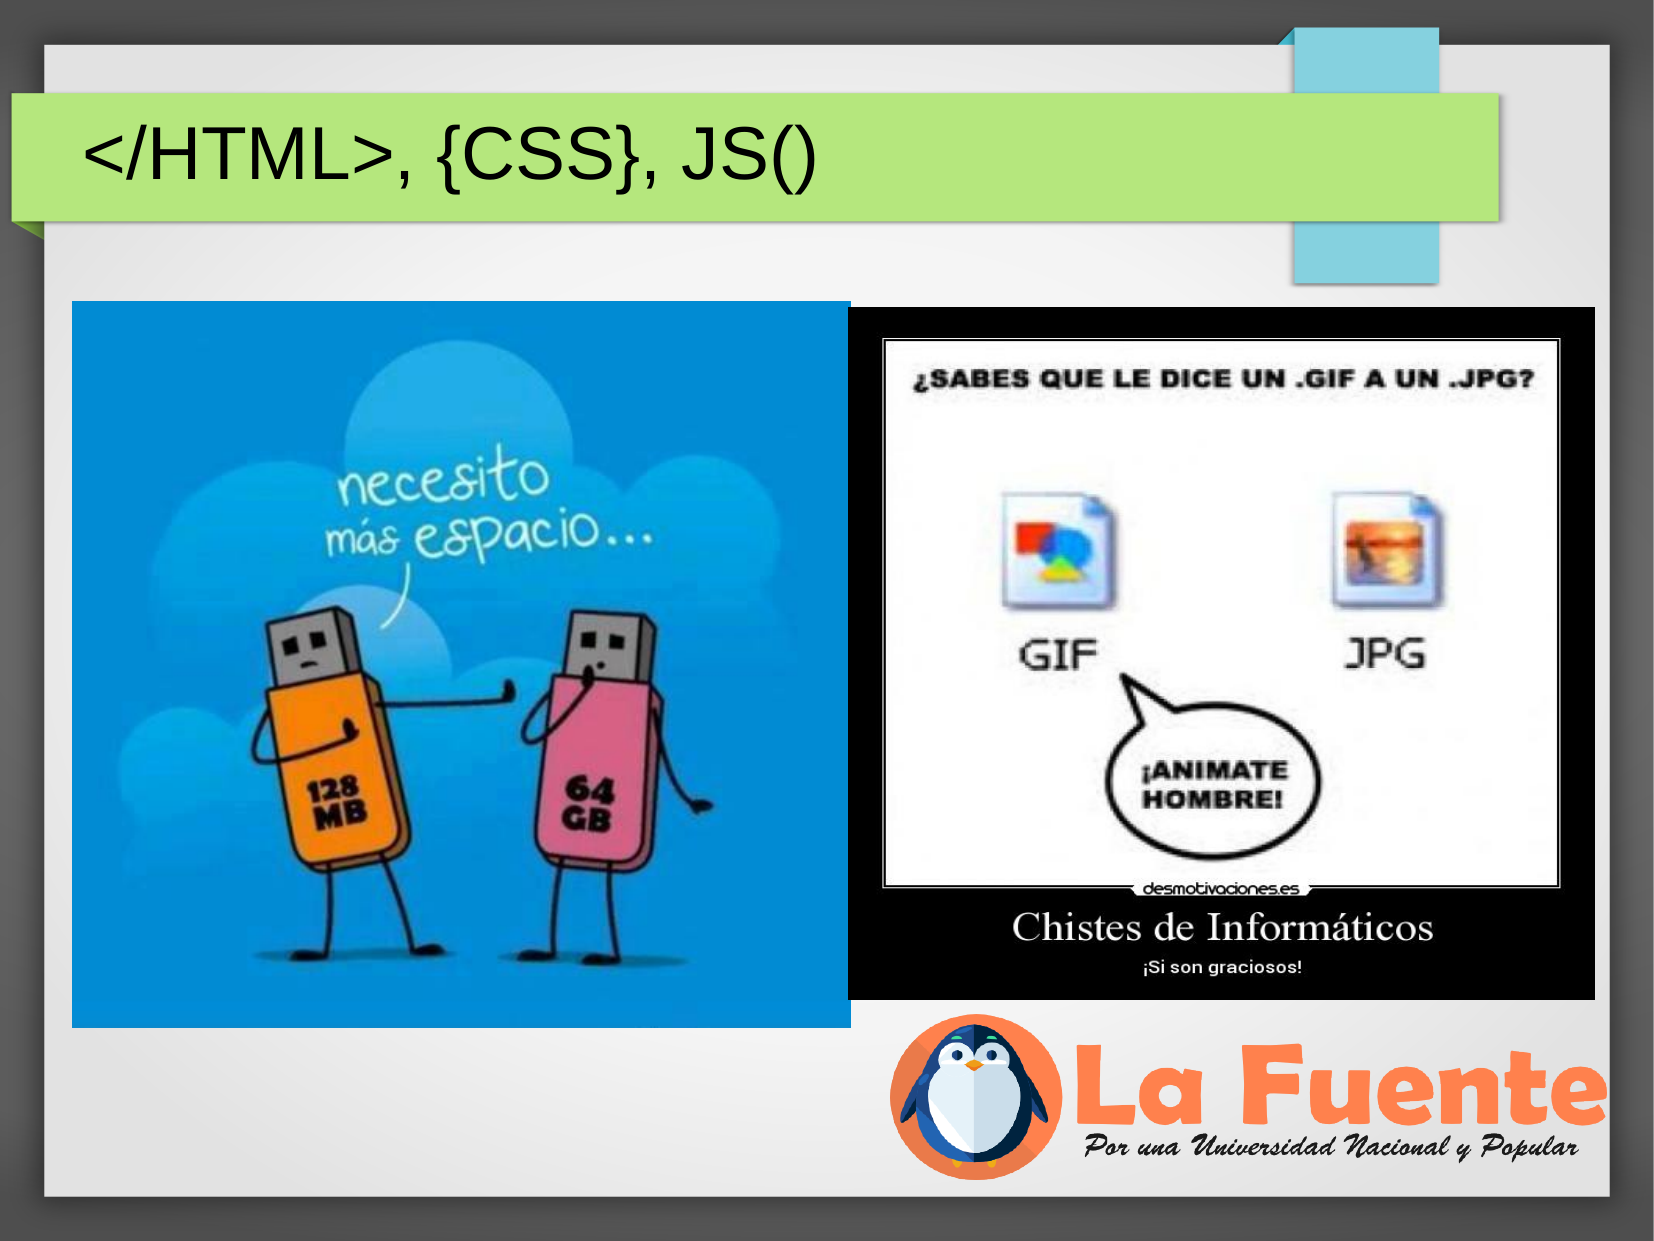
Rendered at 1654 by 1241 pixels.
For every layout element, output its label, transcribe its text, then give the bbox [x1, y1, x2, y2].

picture [0, 0, 1654, 1241]
title </HTML>, {CSS}, JS() [82, 94, 1264, 213]
